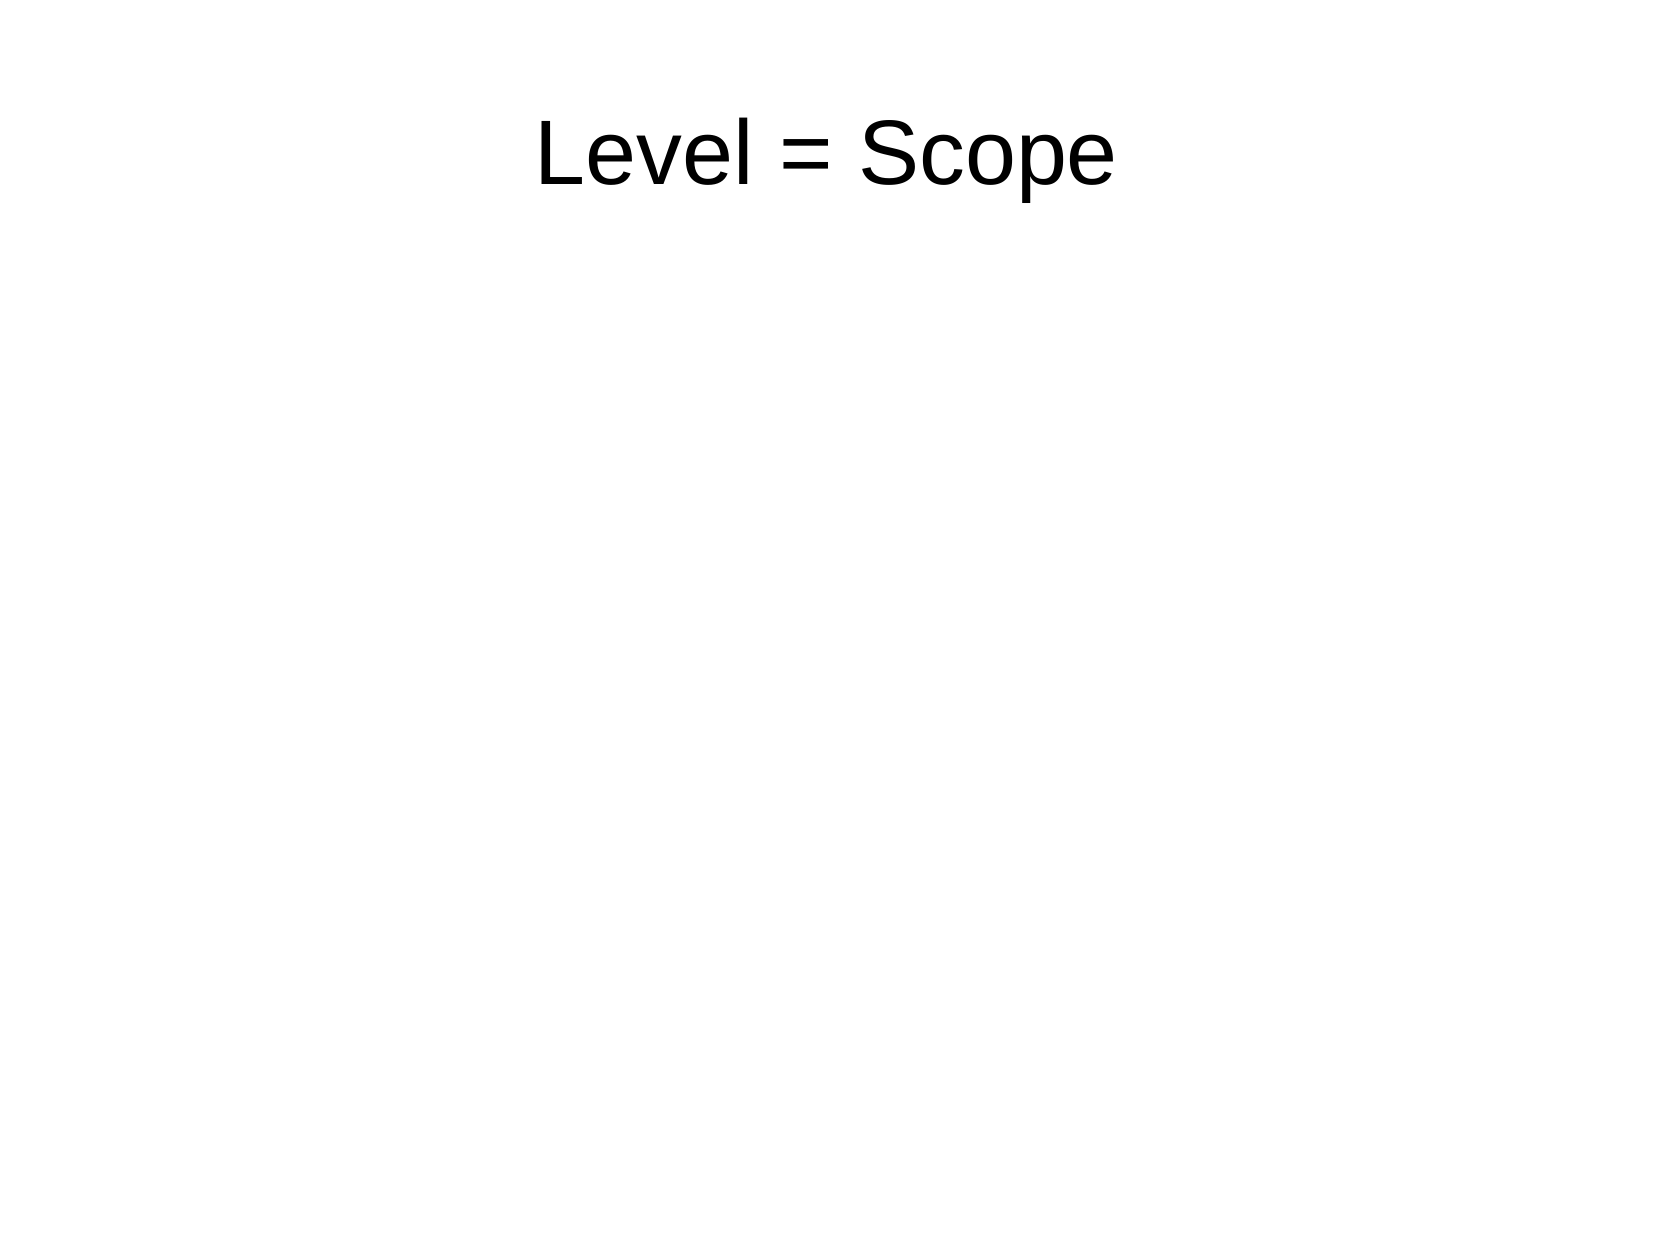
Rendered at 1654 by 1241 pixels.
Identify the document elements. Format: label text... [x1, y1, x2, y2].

title Level = Scope [82, 49, 1571, 257]
